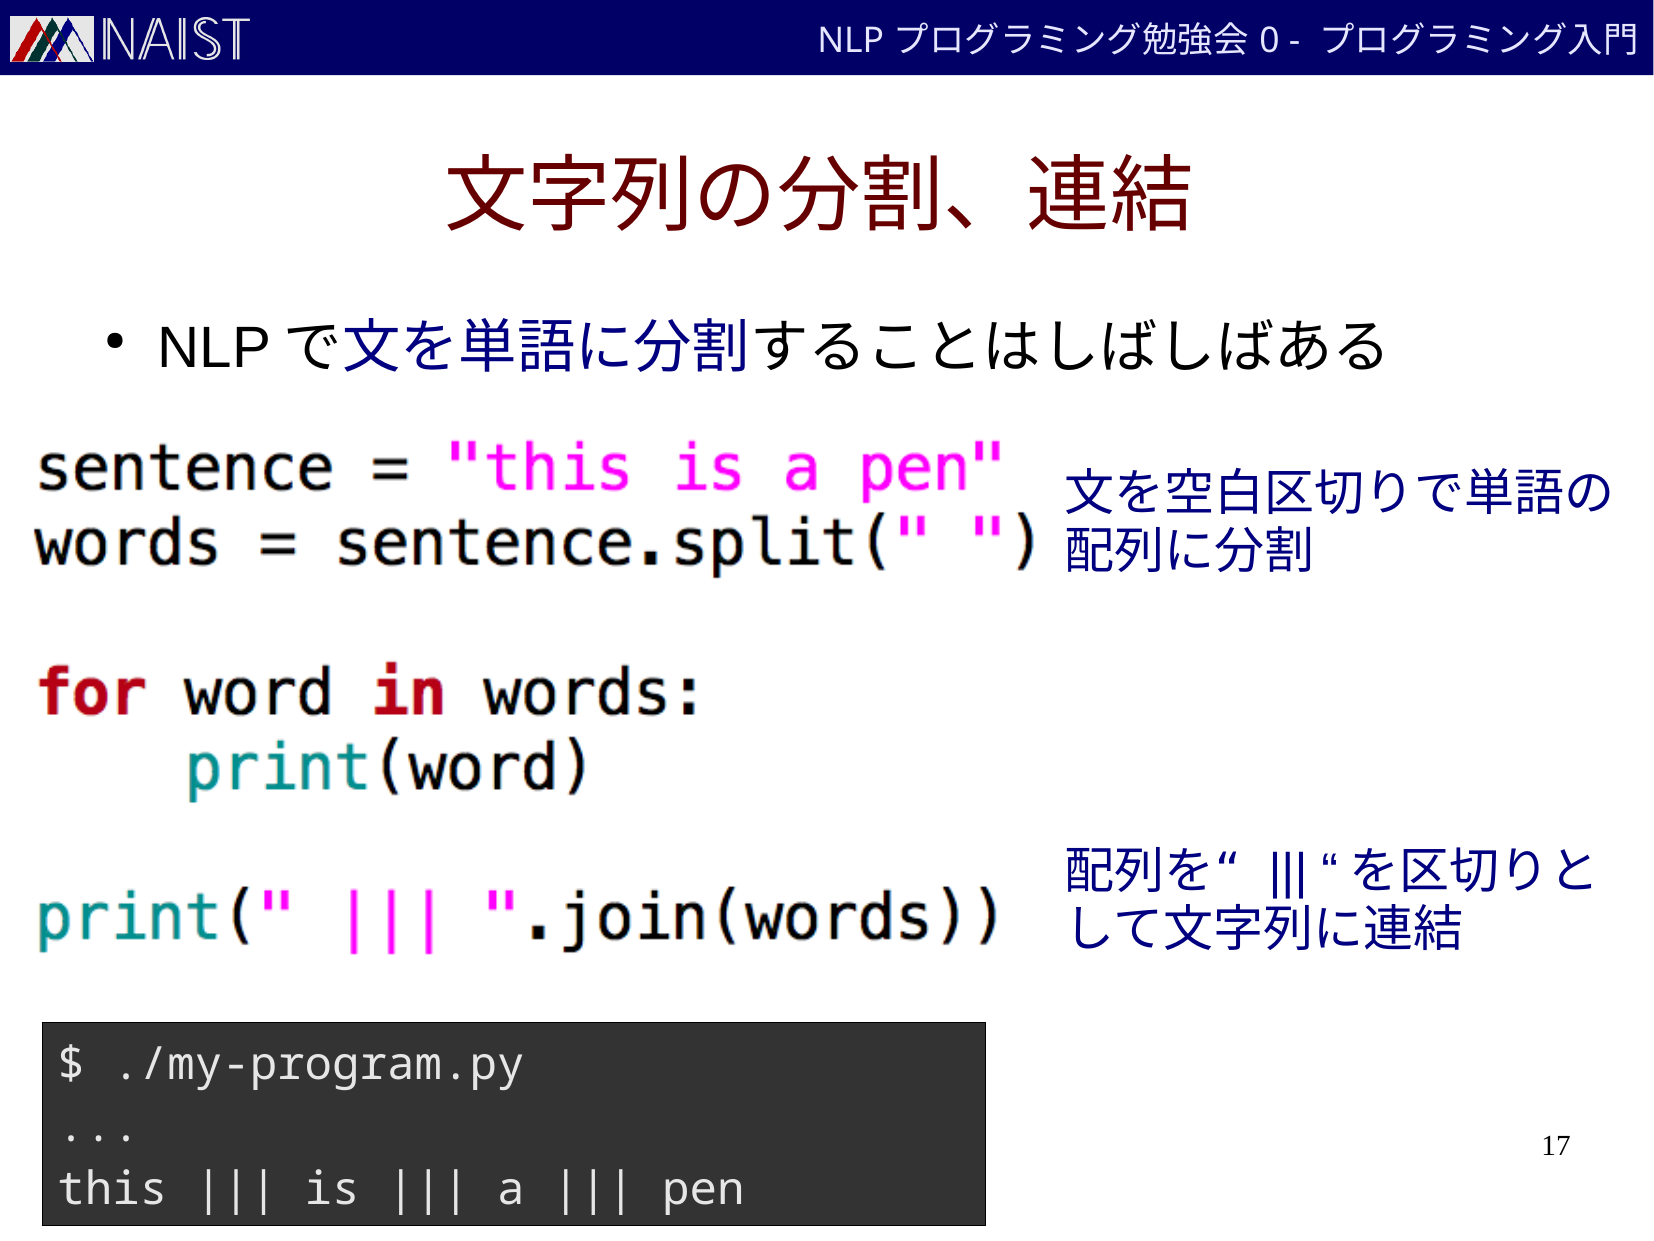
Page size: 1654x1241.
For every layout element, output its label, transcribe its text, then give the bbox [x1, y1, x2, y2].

text_box $ ./my-program.py ... this ||| is ||| a ||| pen [42, 1022, 986, 1226]
text_box 文を空白区切りで単語の 配列に分割 [1050, 456, 1630, 588]
picture [102, 17, 251, 60]
list NLPで文を単語に分割することはしばしばある [86, 300, 1576, 1119]
title 文字列の分割、連結 [75, 92, 1564, 285]
text_box 配列を“ ||| “を区切りと して文字列に連結 [1050, 834, 1615, 966]
picture [31, 436, 1045, 962]
picture [10, 16, 94, 62]
